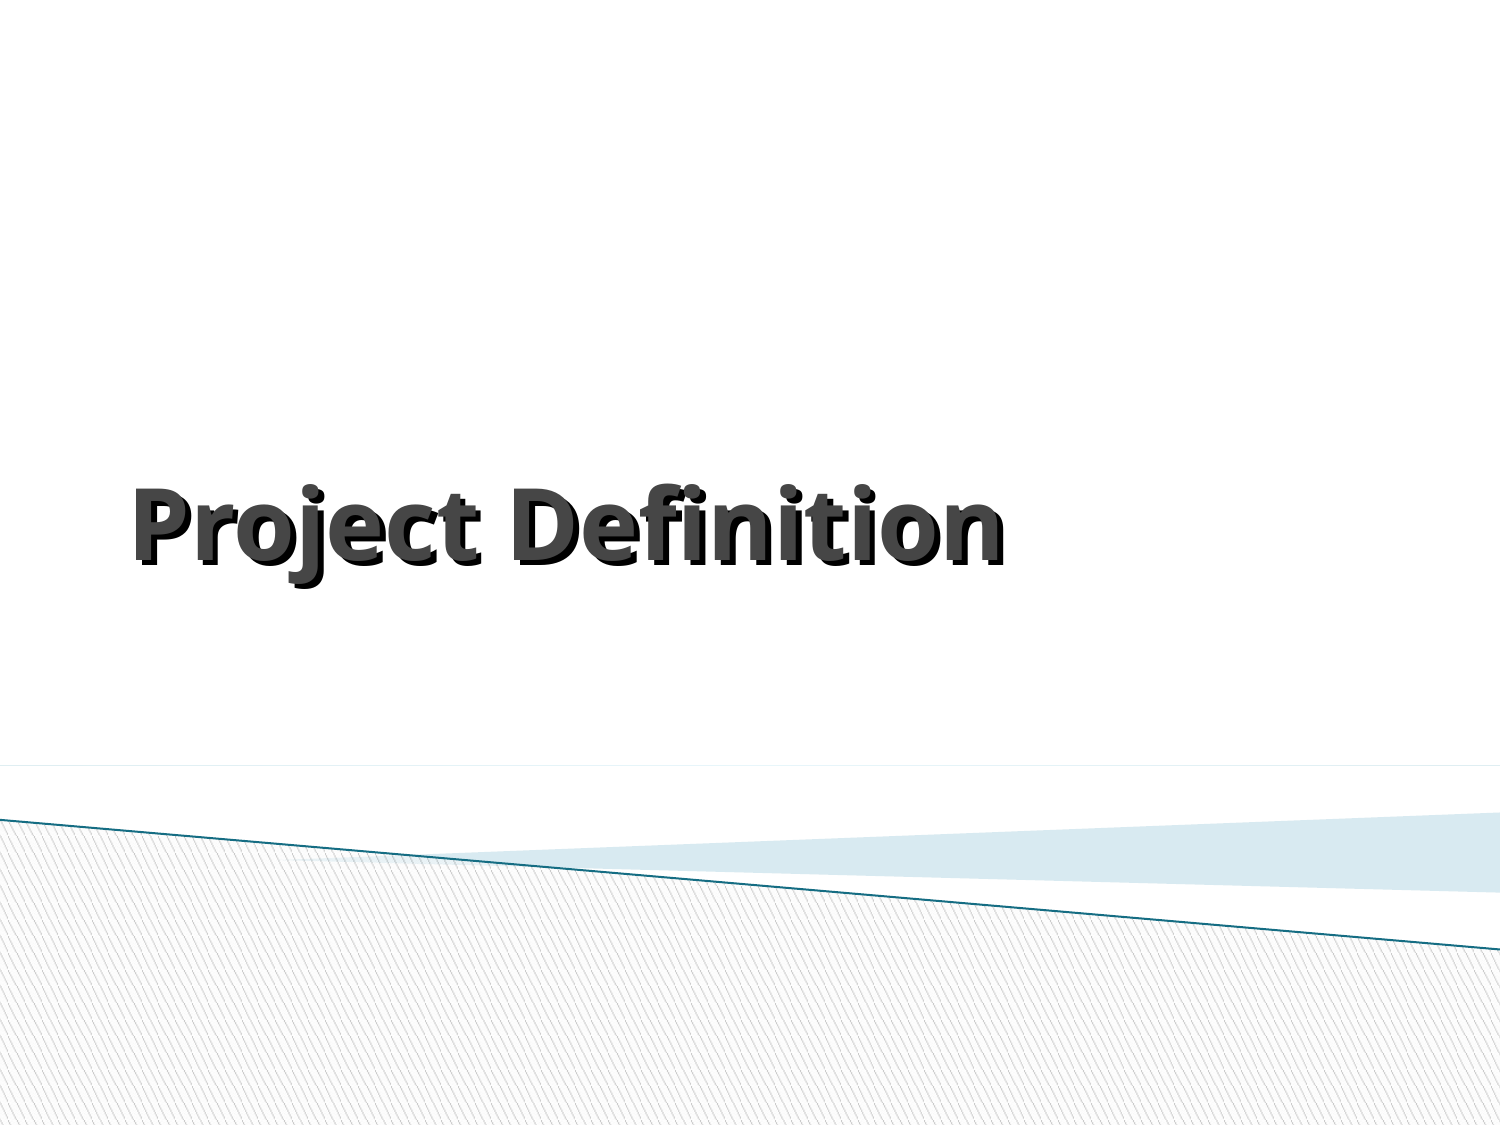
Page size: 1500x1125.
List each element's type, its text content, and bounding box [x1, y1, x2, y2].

title Project Definition [112, 287, 1388, 588]
